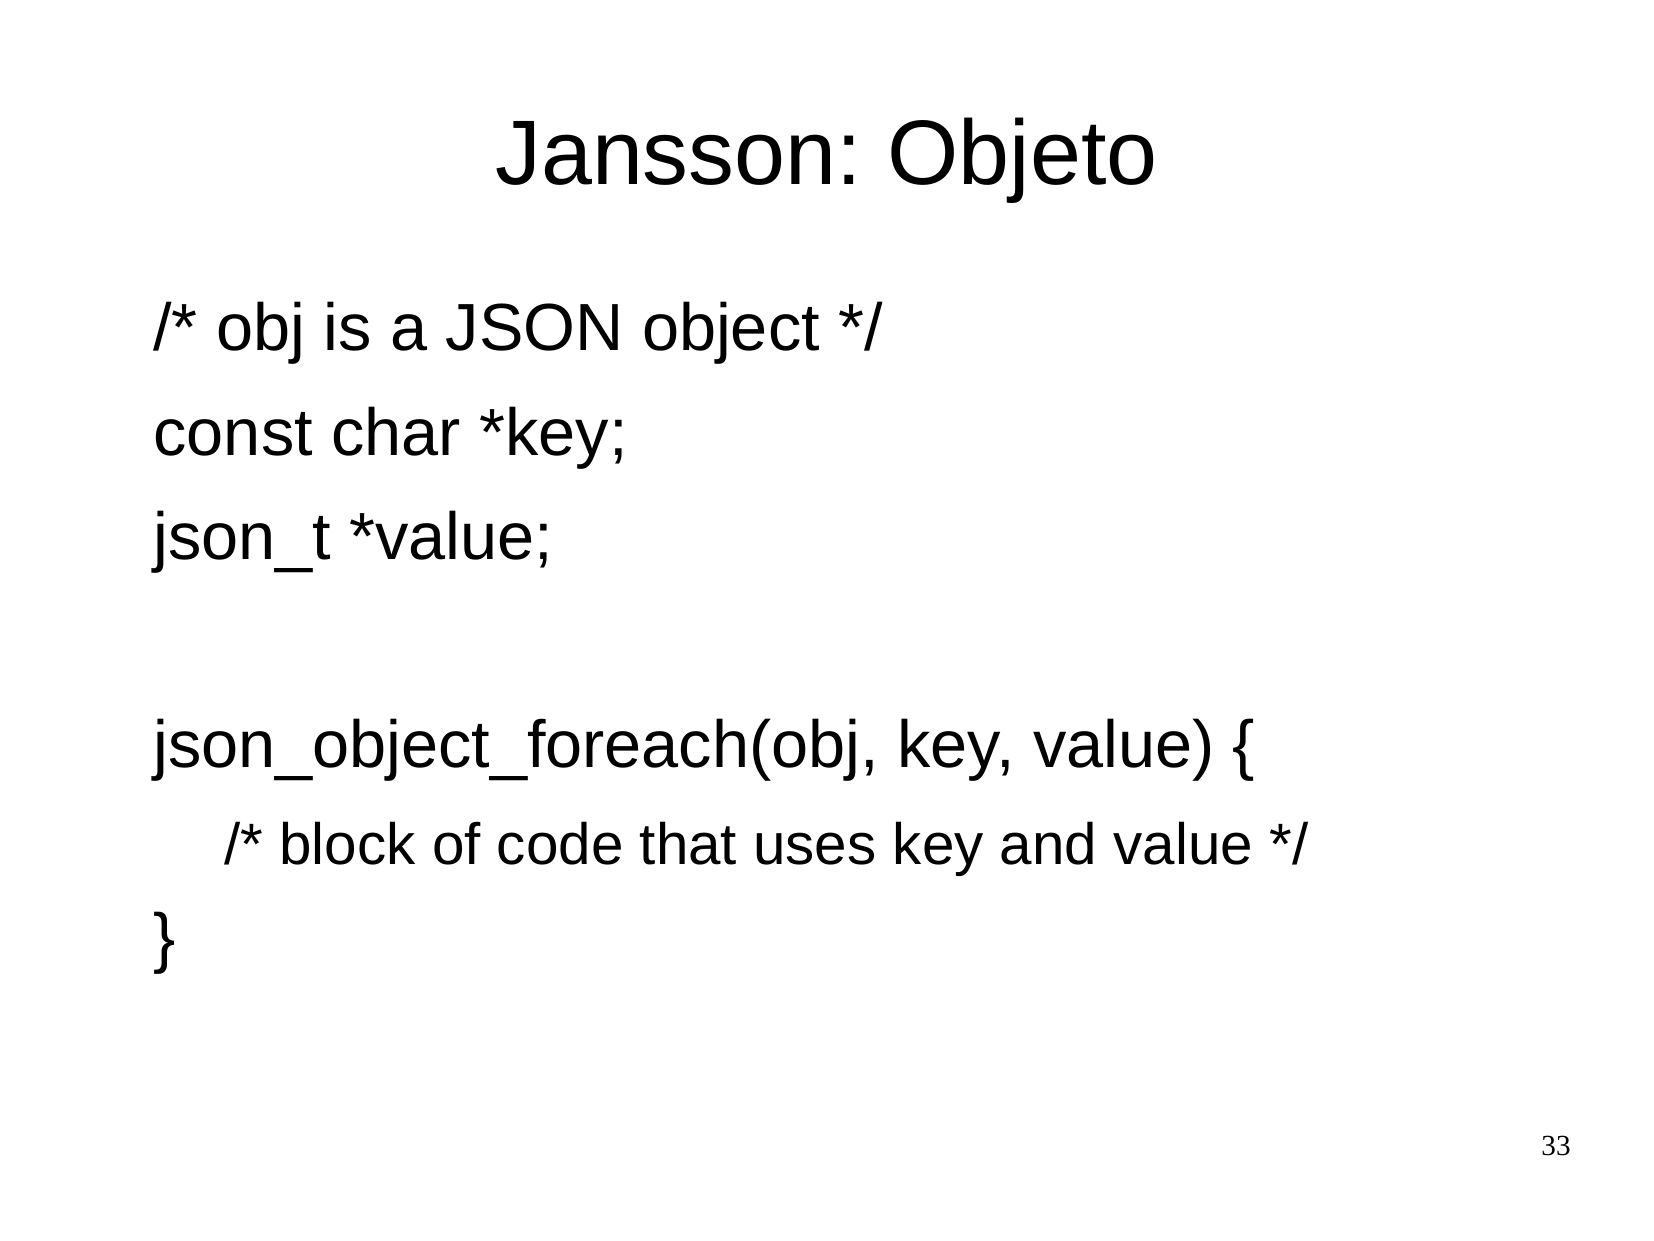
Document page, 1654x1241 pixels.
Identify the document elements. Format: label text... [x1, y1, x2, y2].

title Jansson: Objeto [82, 49, 1571, 257]
list /* obj is a JSON object */ const char *key; json_t *value; json_object_foreach(obj, key, value) { /* block of code that uses key and value */ } [82, 290, 1538, 1010]
